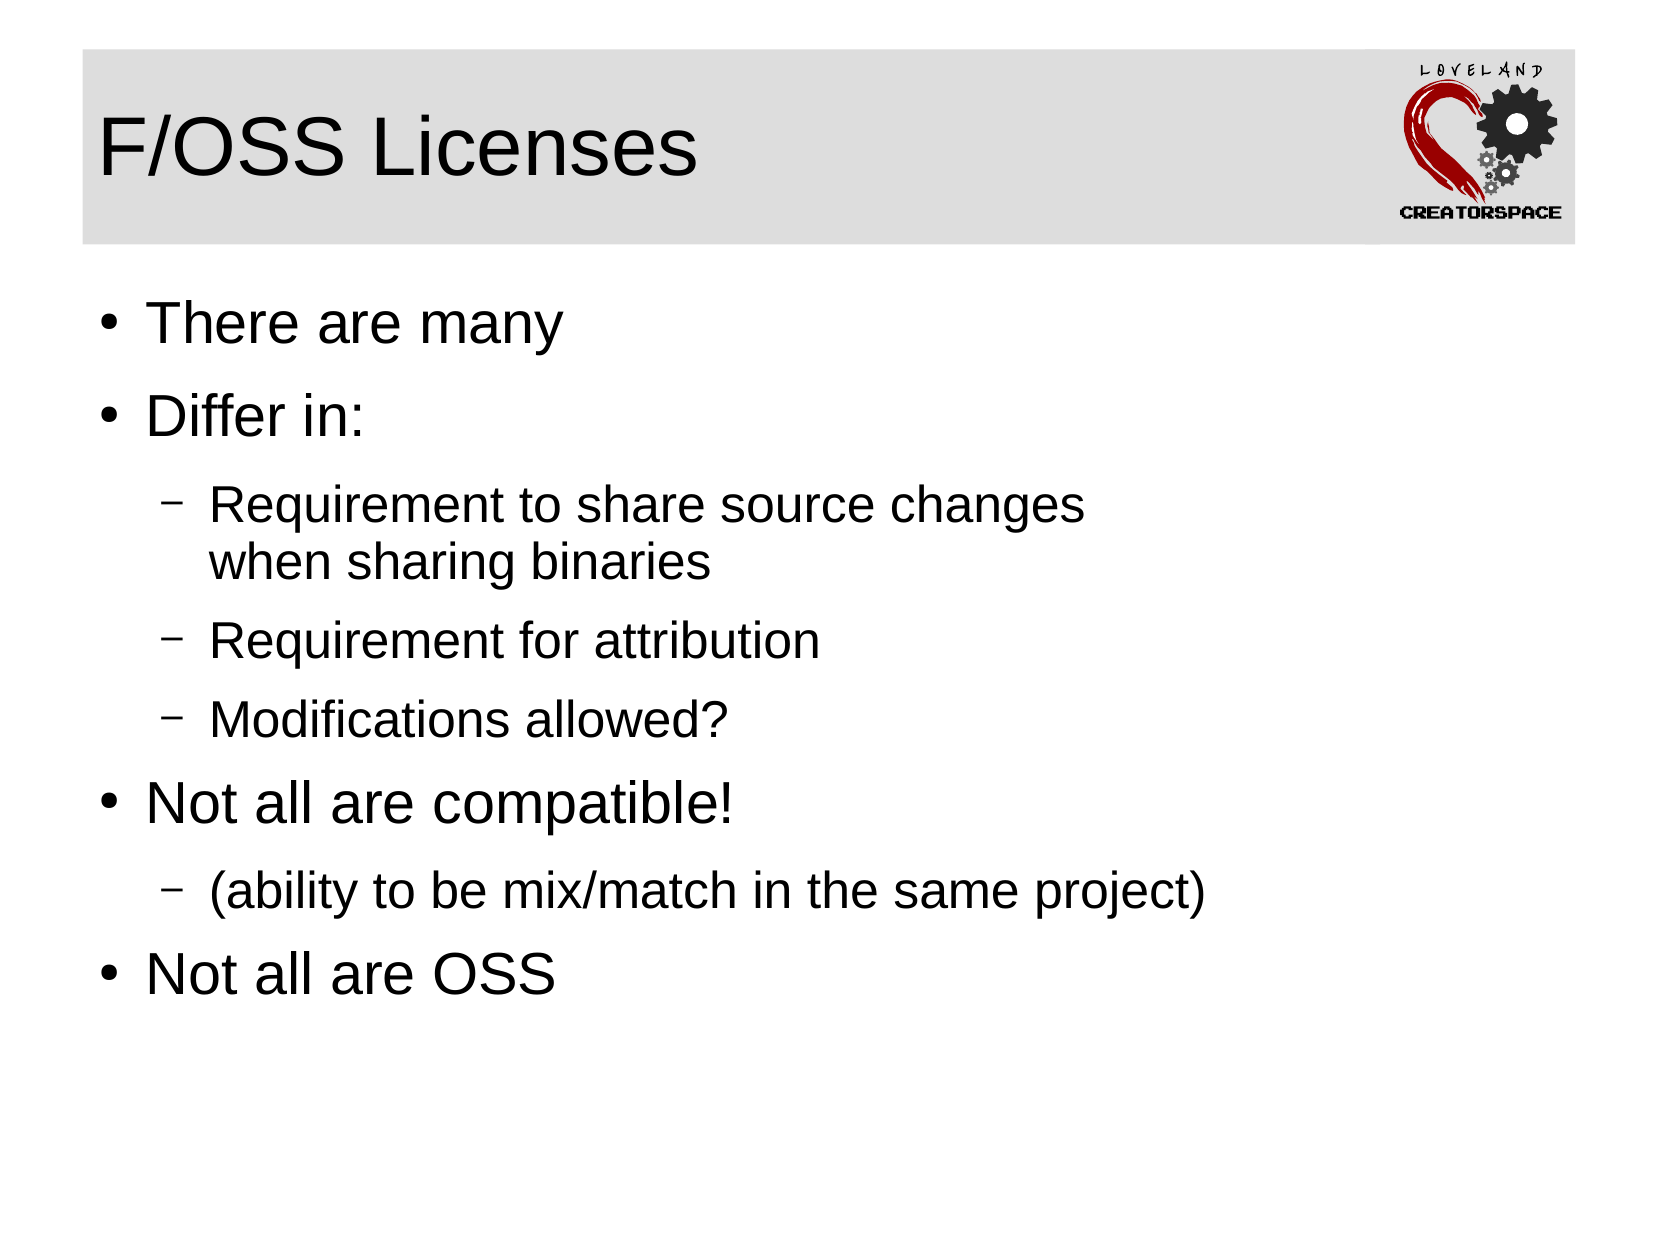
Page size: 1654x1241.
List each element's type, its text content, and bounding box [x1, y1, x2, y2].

title F/OSS Licenses [82, 49, 1381, 245]
list There are many Differ in: Requirement to share source changes when sharing binaries Requirement for attribution Modifications allowed? Not all are compatible! (ability to be mix/match in the same project) Not all are OSS [82, 290, 1571, 1010]
